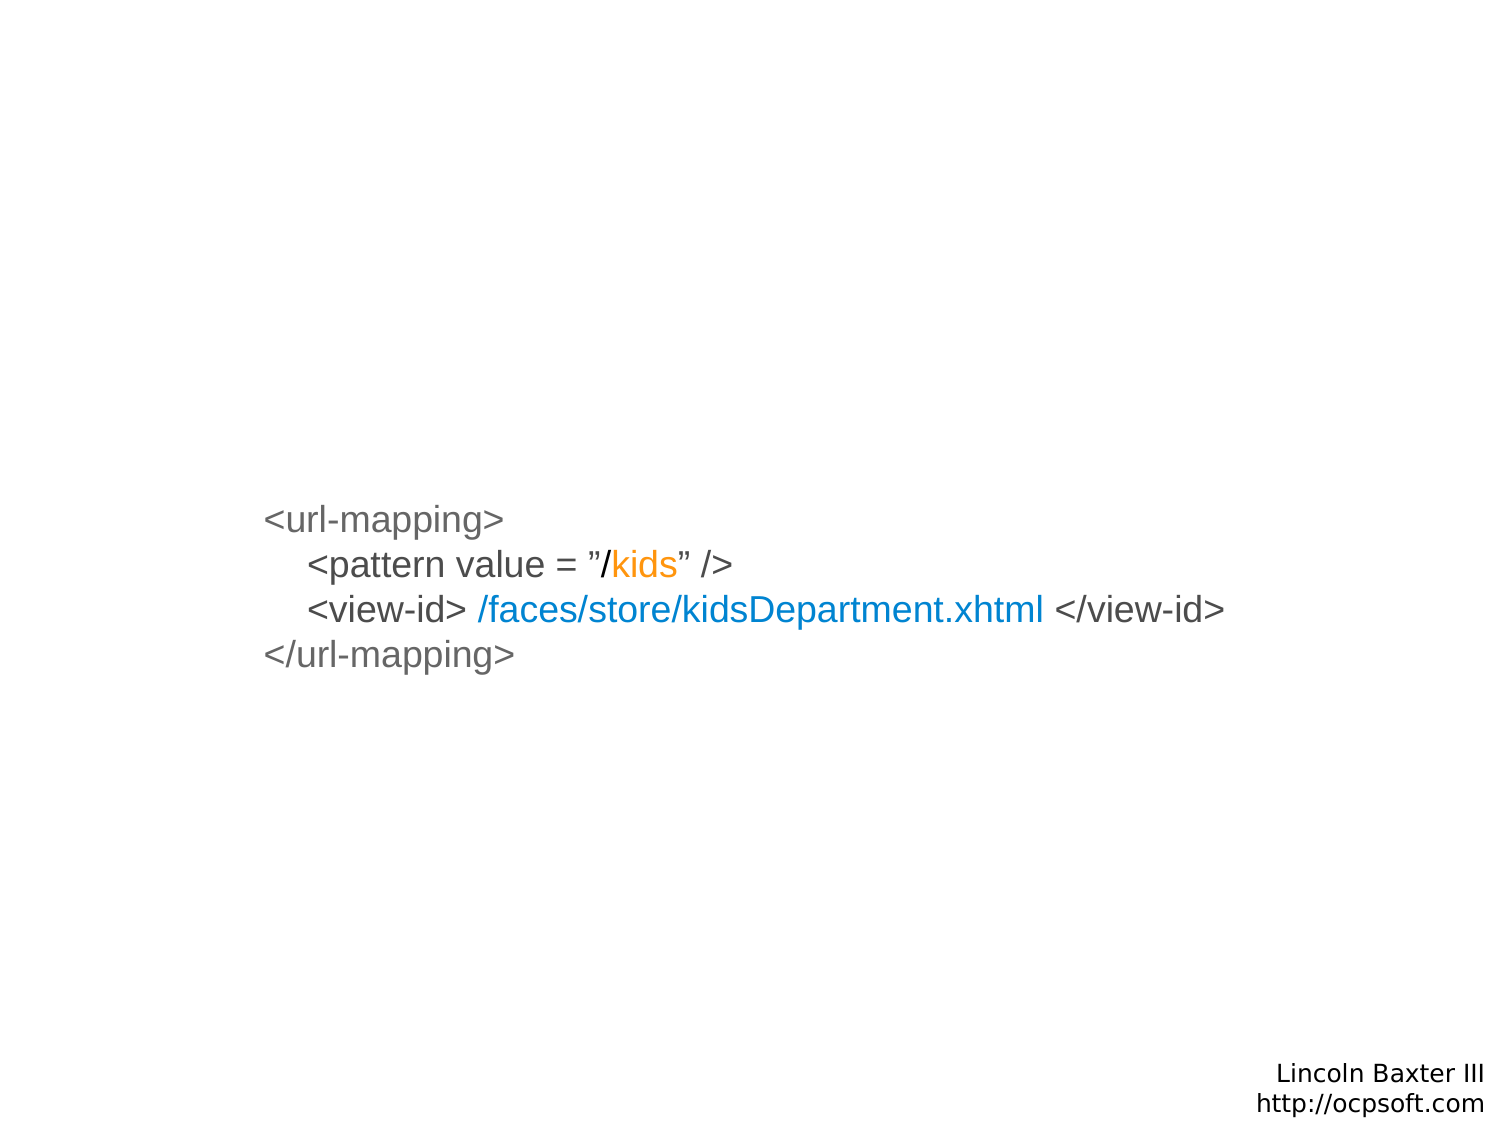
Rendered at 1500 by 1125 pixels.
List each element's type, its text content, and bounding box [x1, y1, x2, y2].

text_box <url-mapping> <pattern value = ”/kids” /> <view-id> /faces/store/kidsDepartment.xhtml </view-id> </url-mapping> [217, 487, 1351, 694]
